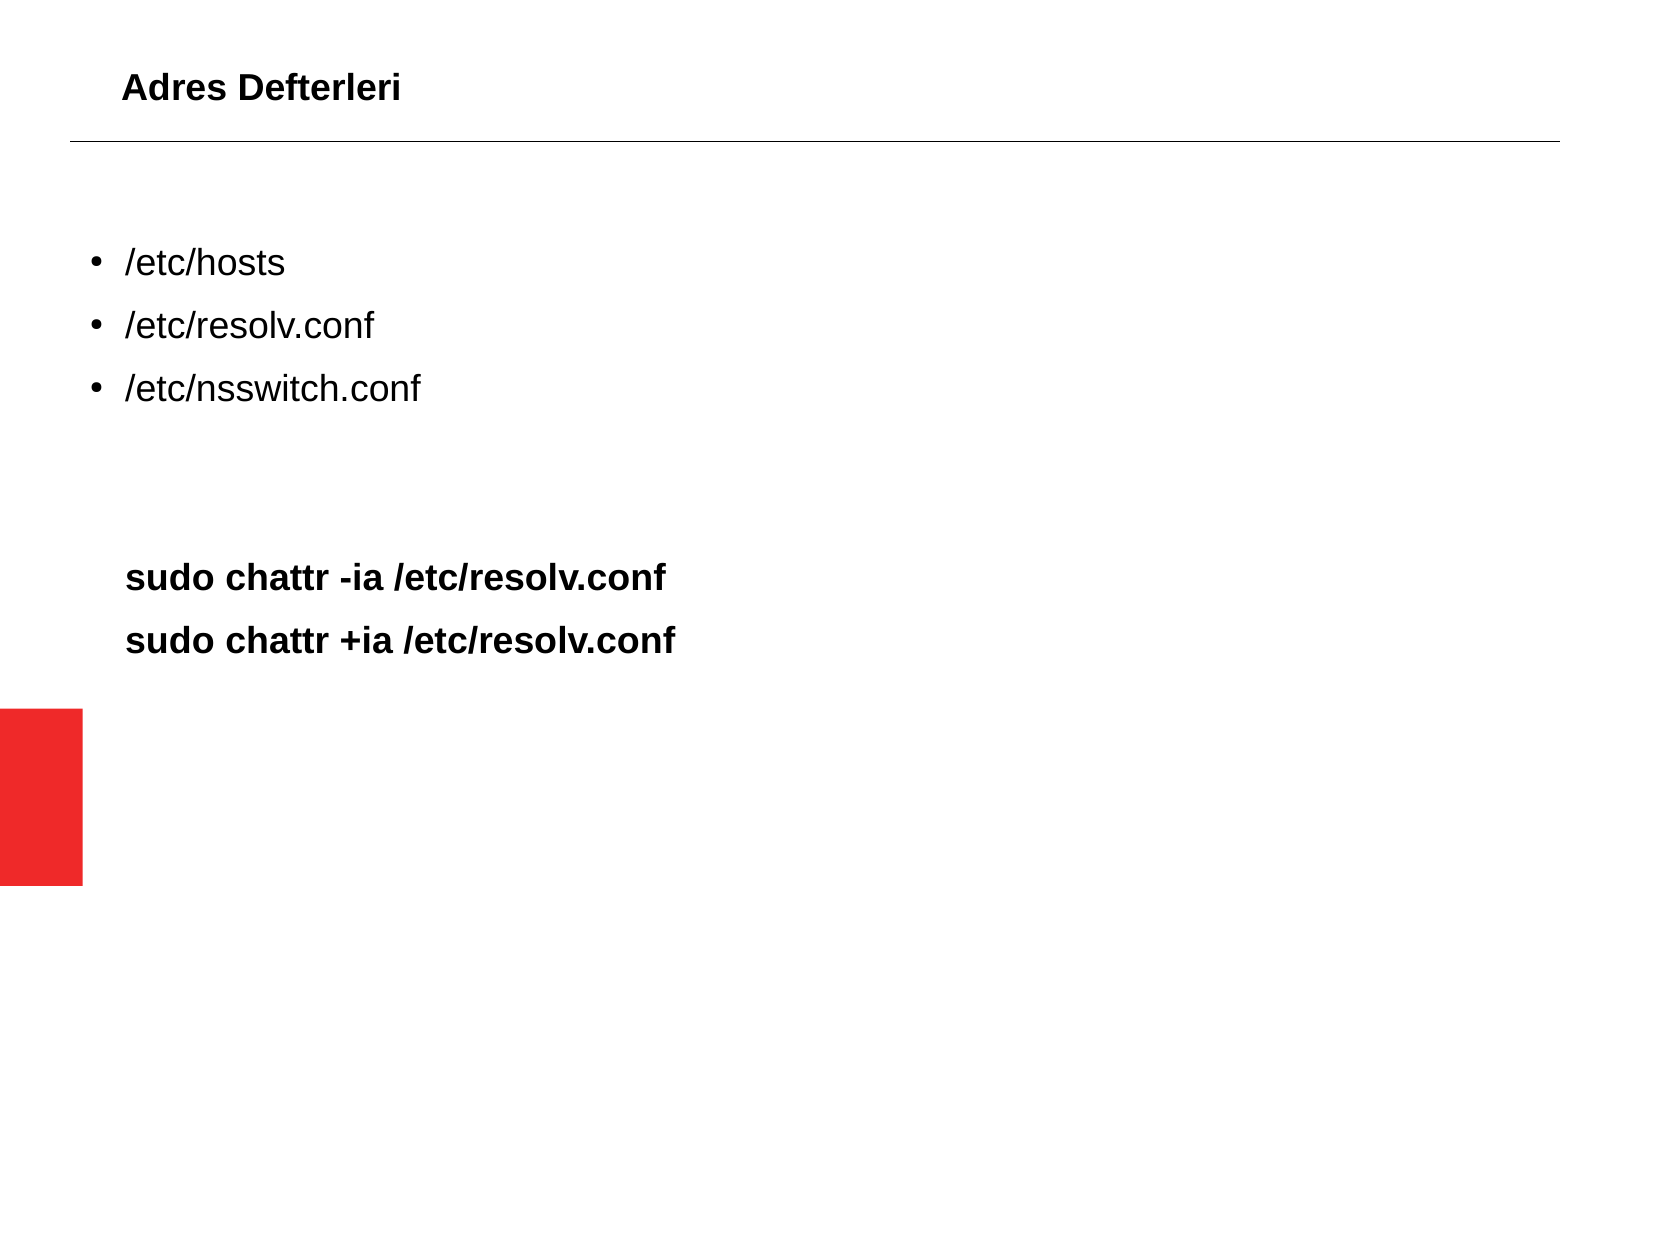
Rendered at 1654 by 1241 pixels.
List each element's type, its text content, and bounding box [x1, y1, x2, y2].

text_box /etc/hosts /etc/resolv.conf /etc/nsswitch.conf sudo chattr -ia /etc/resolv.conf sudo chattr +ia /etc/resolv.conf [75, 213, 990, 648]
text_box Adres Defterleri [106, 59, 1536, 116]
